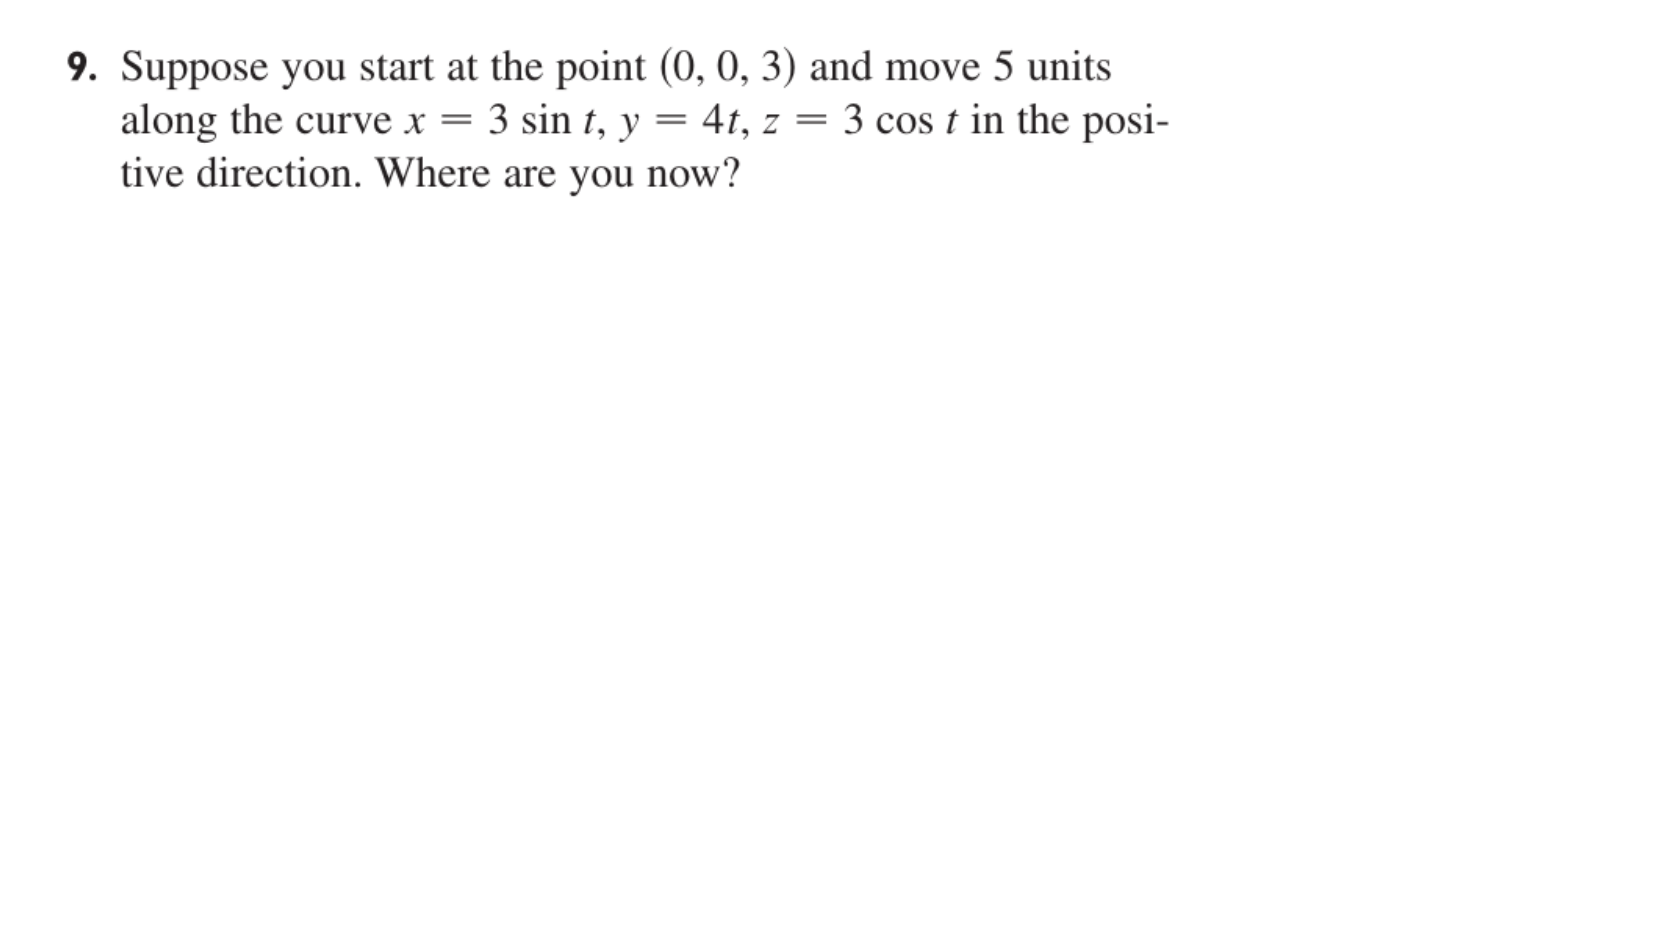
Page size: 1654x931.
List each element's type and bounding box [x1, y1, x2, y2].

picture [46, 27, 1205, 201]
